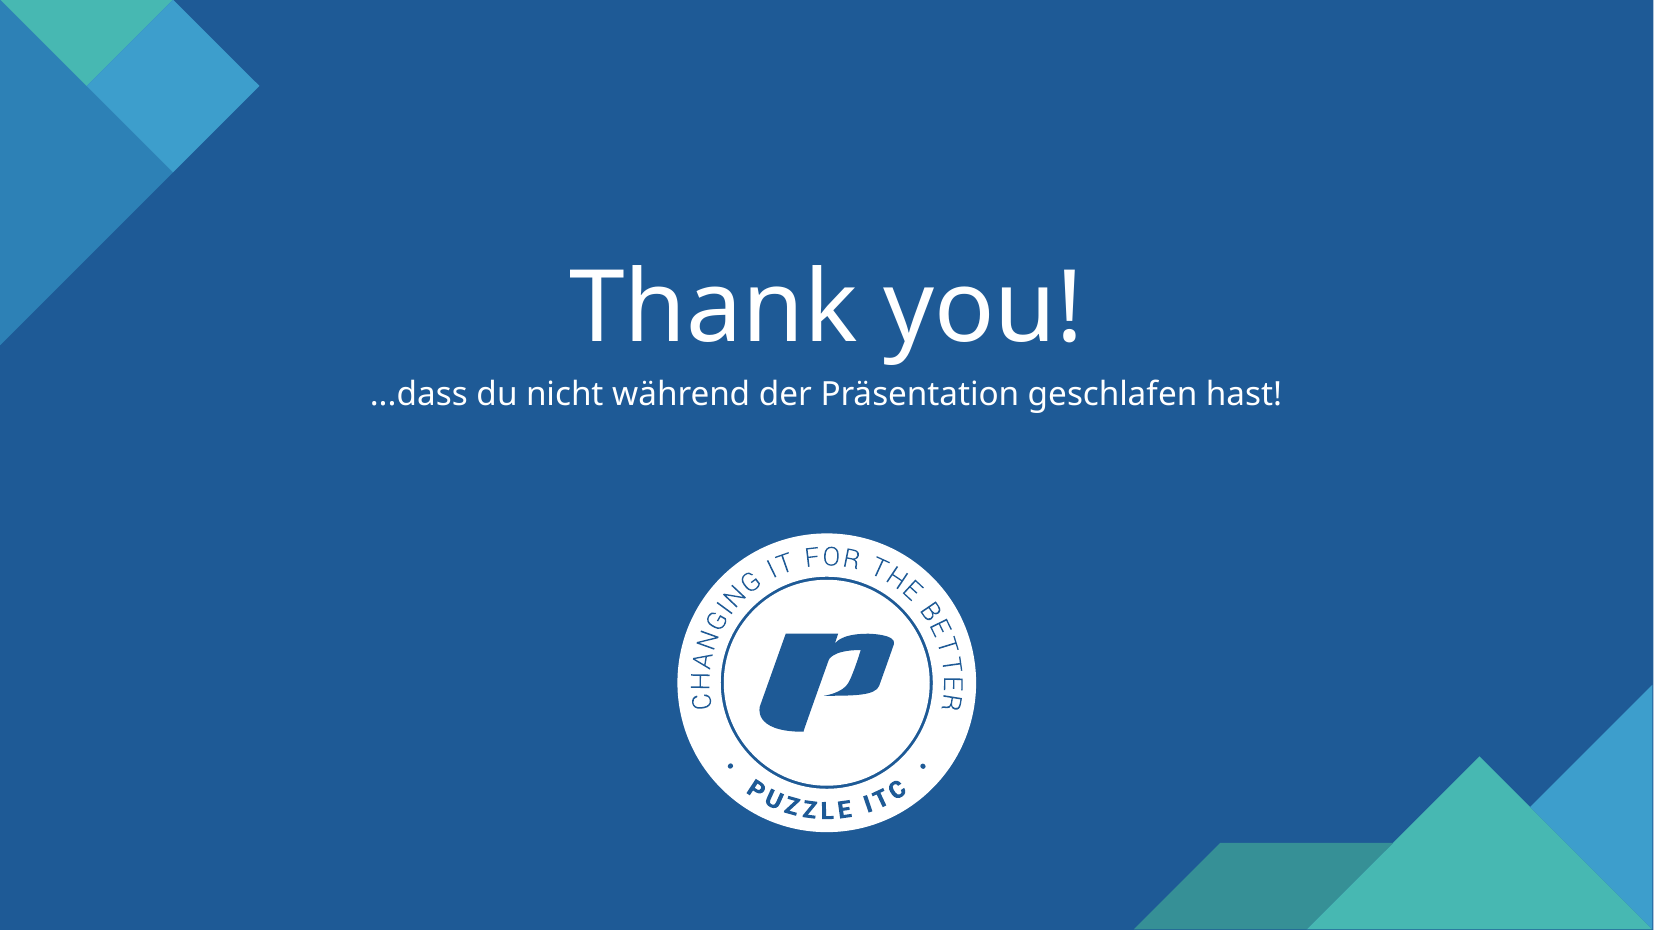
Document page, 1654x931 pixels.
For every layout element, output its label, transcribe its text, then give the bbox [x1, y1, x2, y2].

picture [677, 531, 977, 833]
title Thank you! ...dass du nicht während der Präsentation geschlafen hast! [59, 59, 1595, 591]
